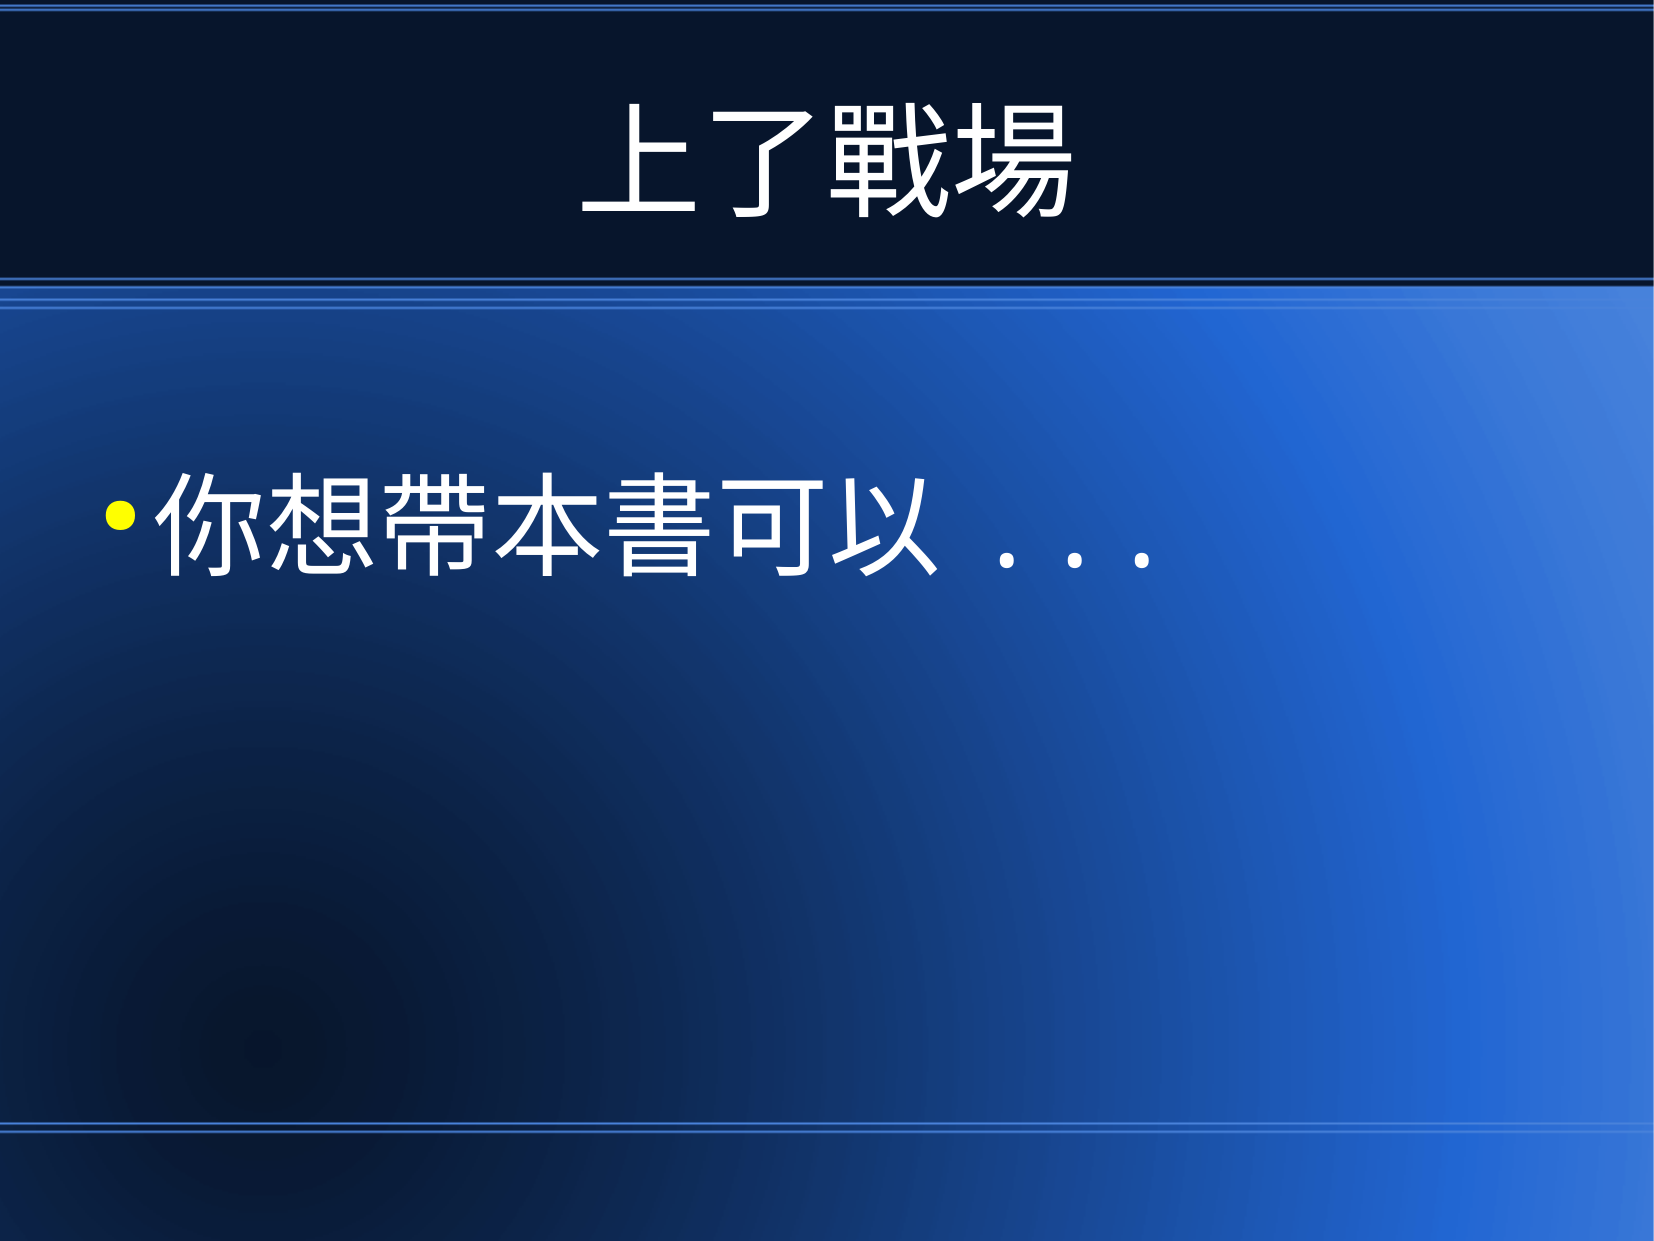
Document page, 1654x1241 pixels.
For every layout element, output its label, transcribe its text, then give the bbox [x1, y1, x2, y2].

title 上了戰場 [82, 49, 1571, 257]
list 你想帶本書可以... [82, 355, 1571, 1241]
picture [0, 0, 1654, 1241]
